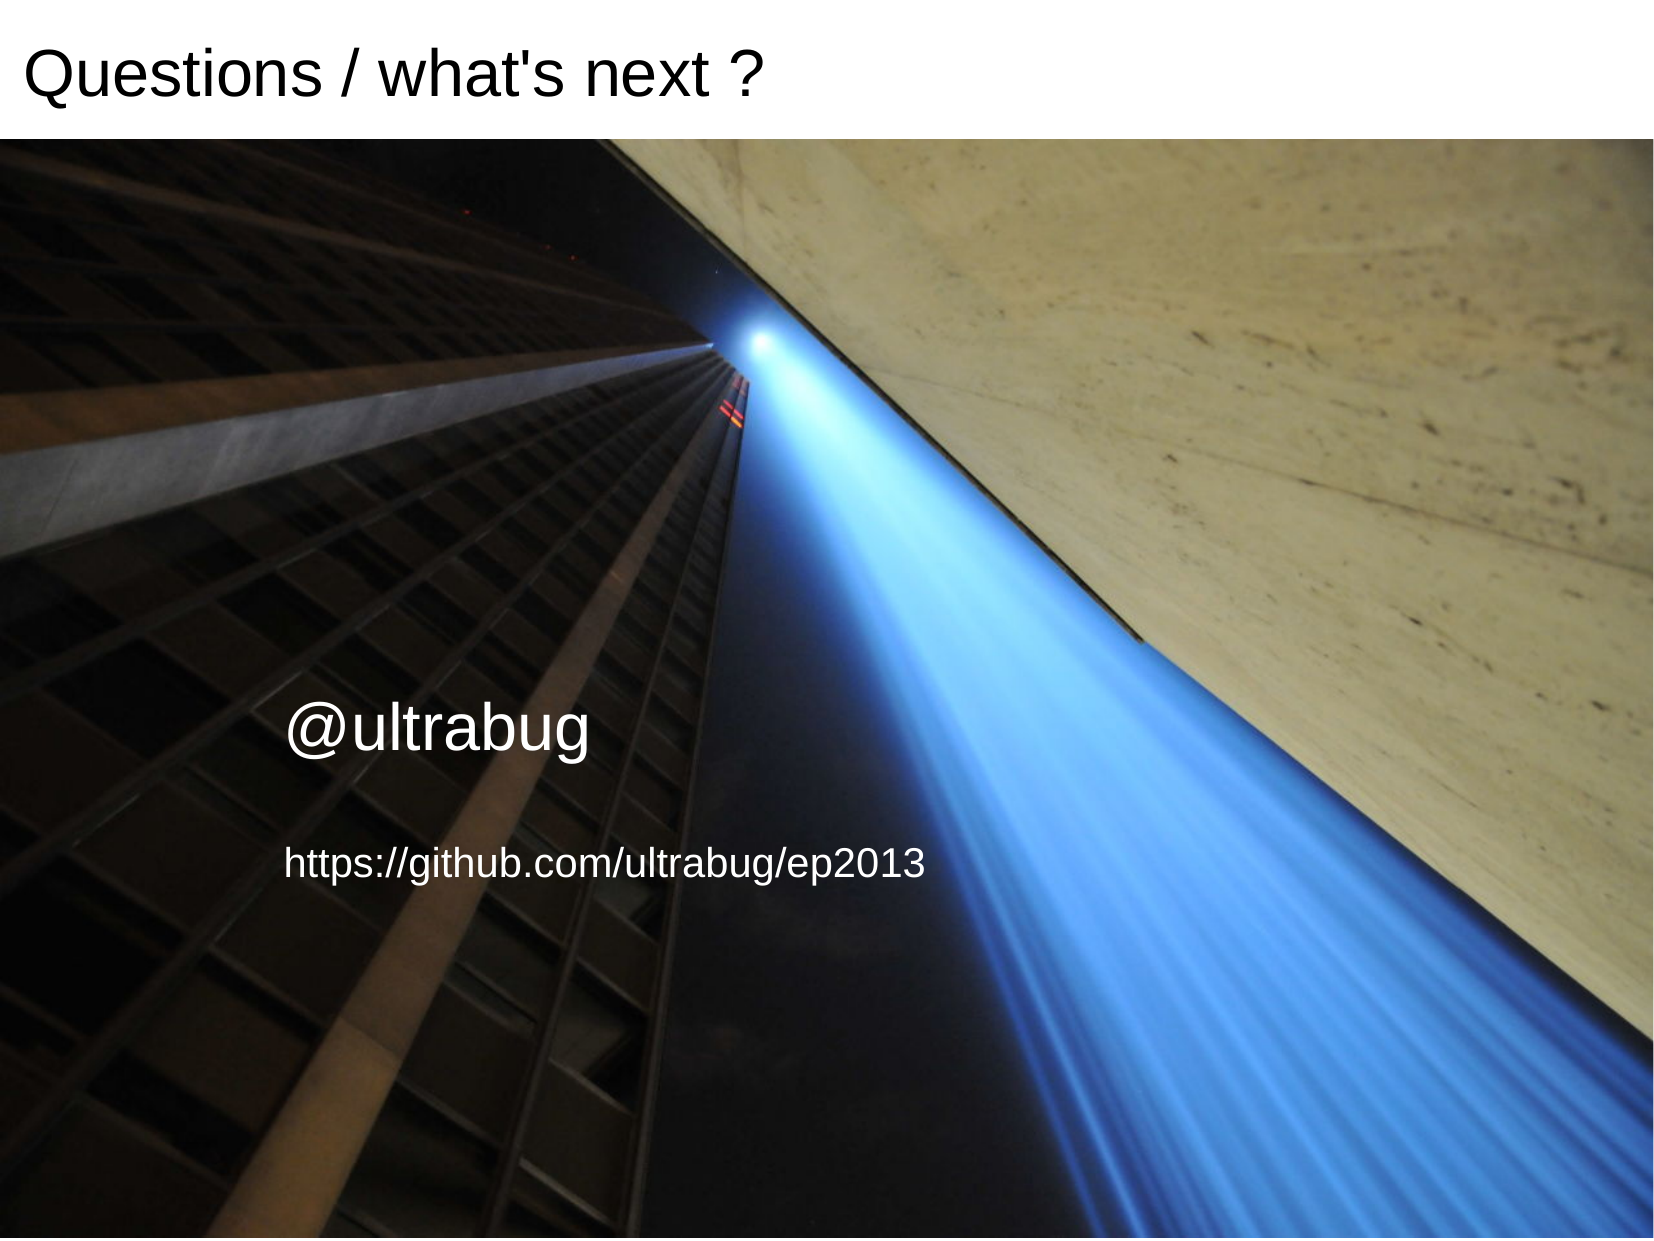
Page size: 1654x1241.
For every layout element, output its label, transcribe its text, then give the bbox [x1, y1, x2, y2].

subtitle @ultrabug https://github.com/ultrabug/ep2013 [283, 614, 1654, 963]
picture [0, 139, 1654, 1239]
title Questions / what's next ? [23, 0, 1512, 178]
